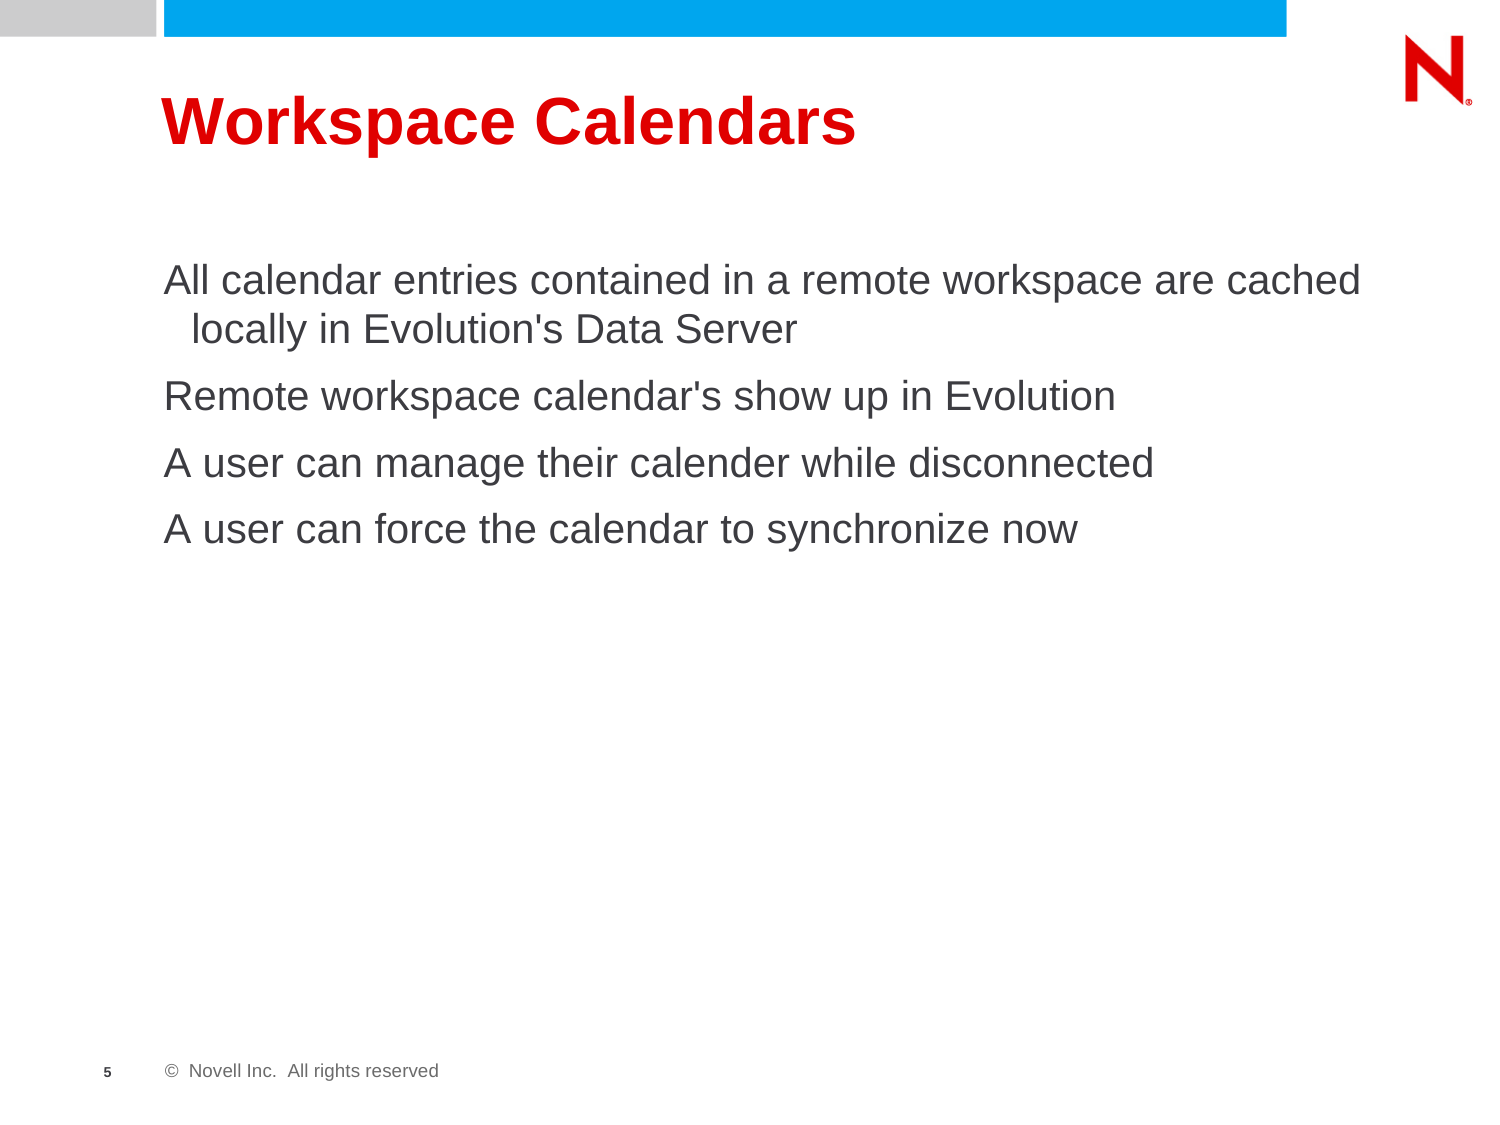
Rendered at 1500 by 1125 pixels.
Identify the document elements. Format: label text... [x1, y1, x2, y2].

title Workspace Calendars [161, 41, 1383, 205]
list All calendar entries contained in a remote workspace are cached locally in Evolution's Data Server Remote workspace calendar's show up in Evolution A user can manage their calender while disconnected A user can force the calendar to synchronize now [163, 254, 1404, 986]
picture [1403, 32, 1473, 107]
